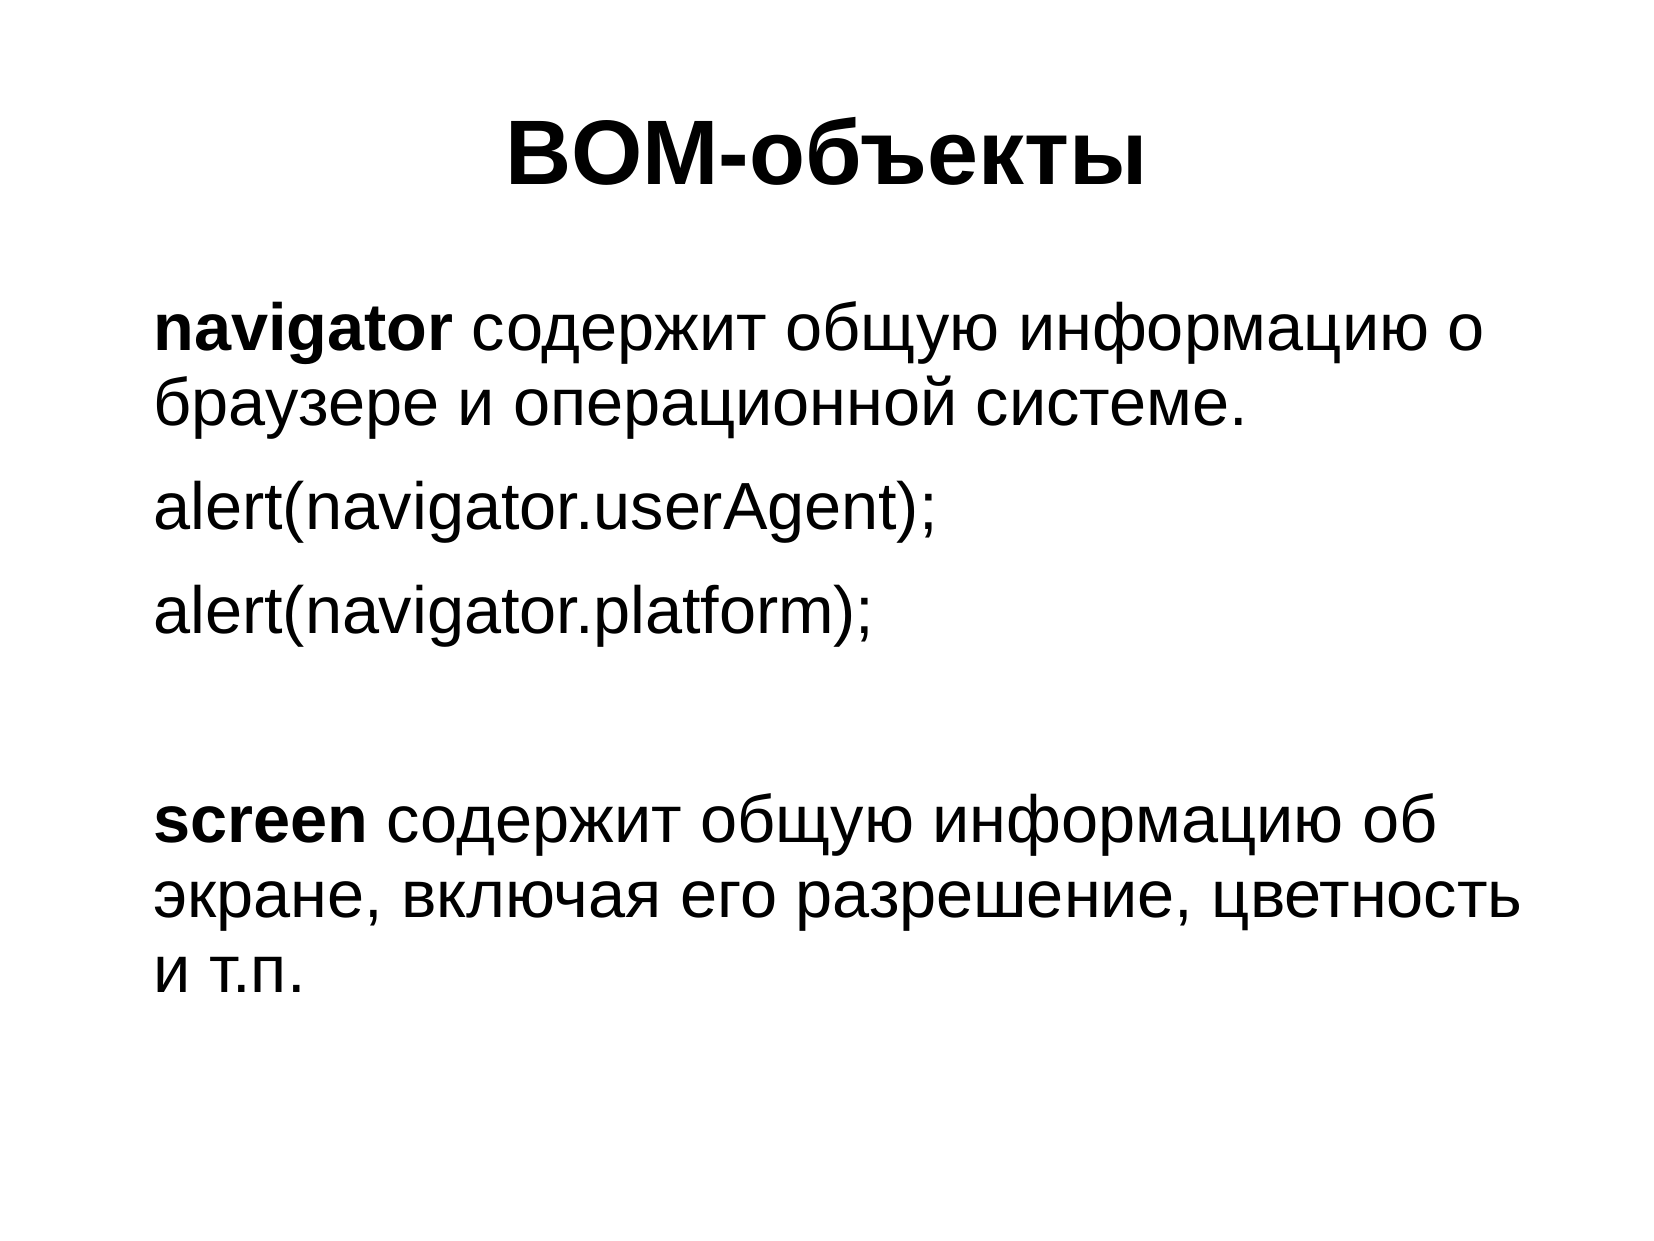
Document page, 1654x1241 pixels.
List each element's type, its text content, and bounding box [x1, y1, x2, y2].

title BOM-объекты [82, 49, 1571, 257]
list navigator содержит общую информацию о браузере и операционной системе. alert(navigator.userAgent); alert(navigator.platform); screen содержит общую информацию об экране, включая его разрешение, цветность и т.п. [82, 290, 1571, 1182]
